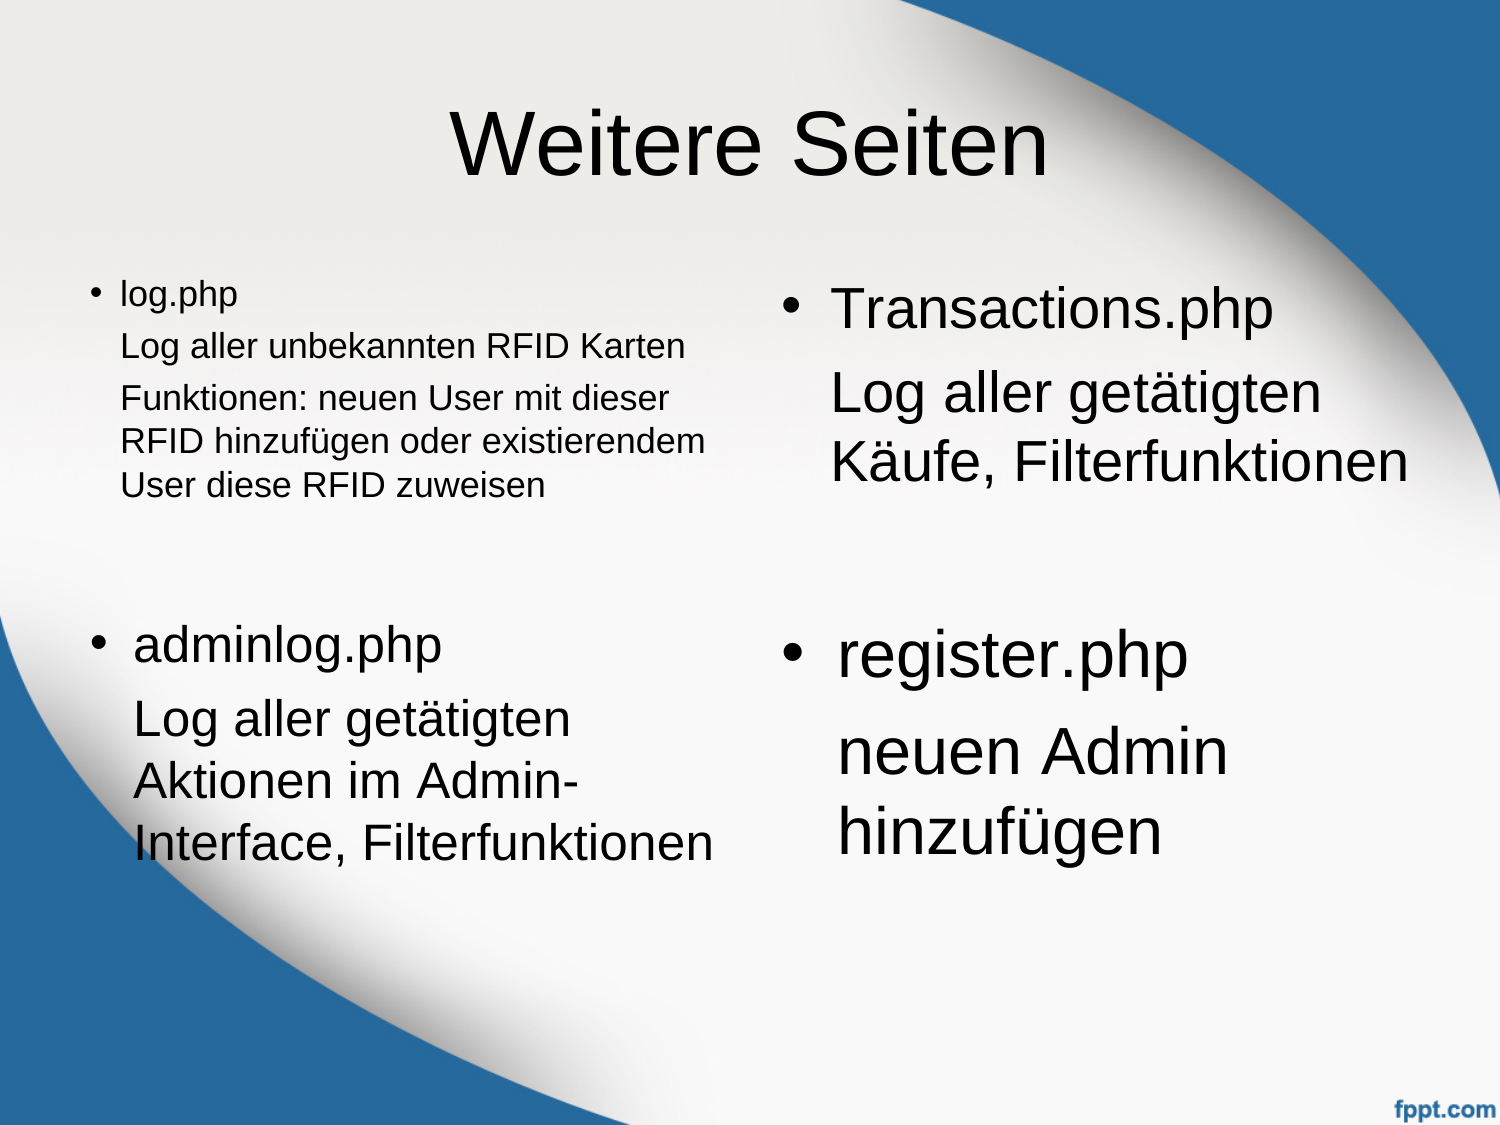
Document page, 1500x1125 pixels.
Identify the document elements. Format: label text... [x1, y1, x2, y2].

picture [0, 0, 1500, 1125]
list Transactions.php Log aller getätigten Käufe, Filterfunktionen [766, 262, 1426, 574]
title Weitere Seiten [75, 21, 1426, 257]
list register.php neuen Admin hinzufügen [766, 603, 1426, 915]
list adminlog.php Log aller getätigten Aktionen im Admin-Interface, Filterfunktionen [75, 603, 734, 915]
list log.php Log aller unbekannten RFID Karten Funktionen: neuen User mit dieser RFID hinzufügen oder existierendem User diese RFID zuweisen [75, 262, 734, 574]
